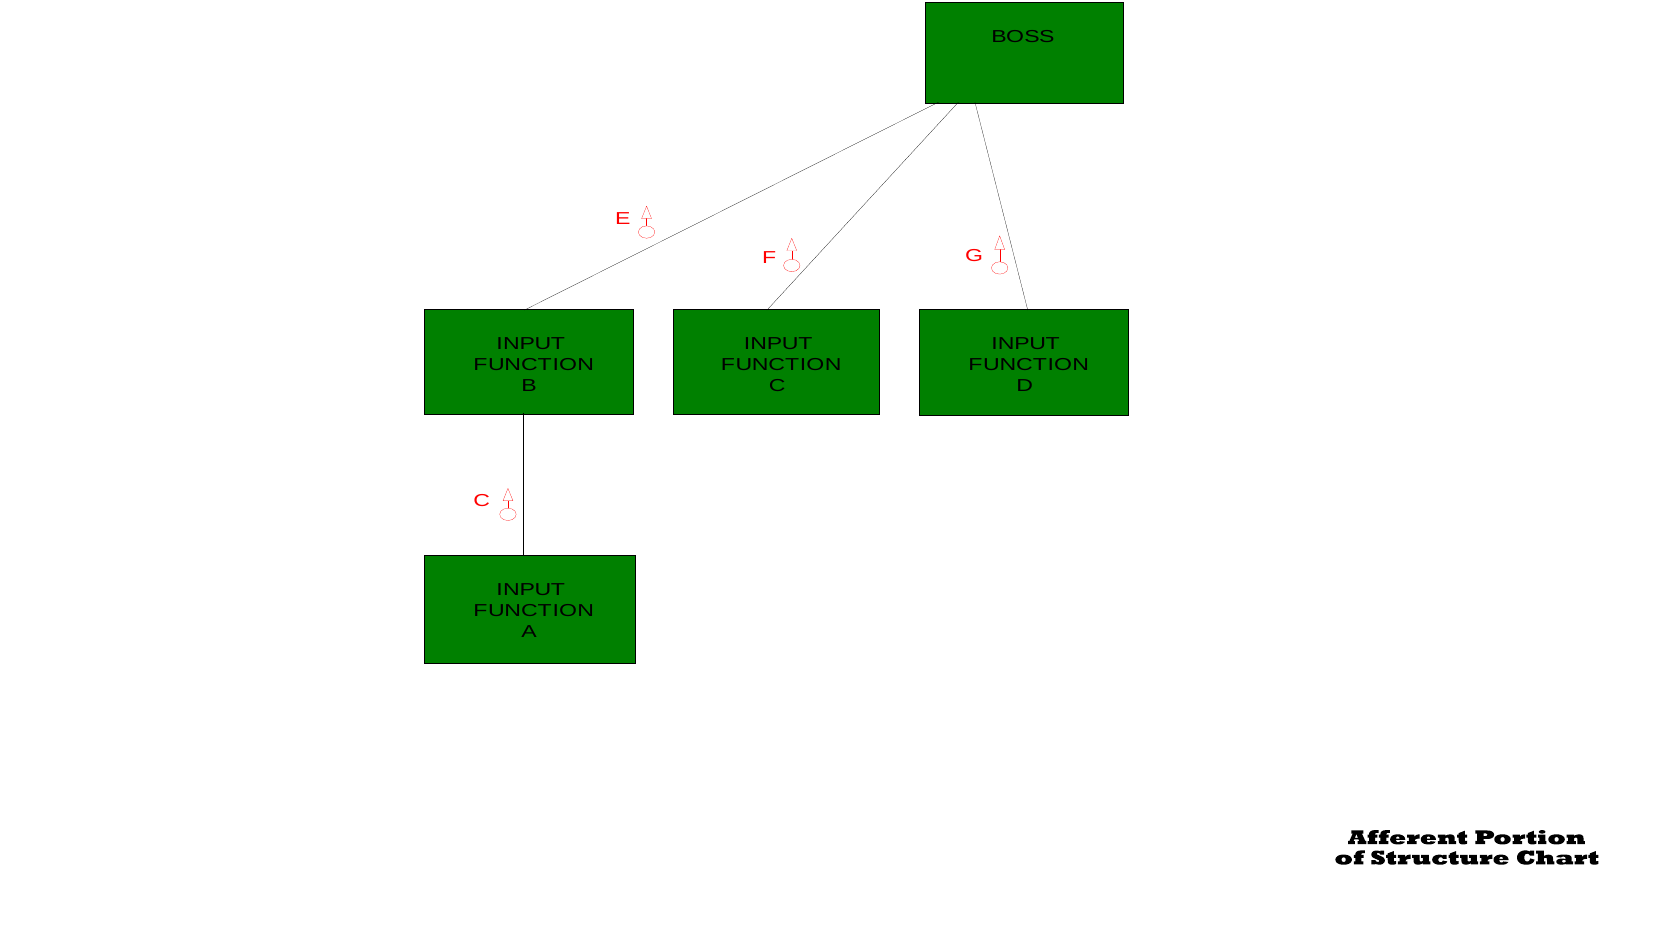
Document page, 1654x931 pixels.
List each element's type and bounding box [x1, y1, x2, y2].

chart [384, 0, 1168, 693]
chart [1335, 775, 1599, 920]
